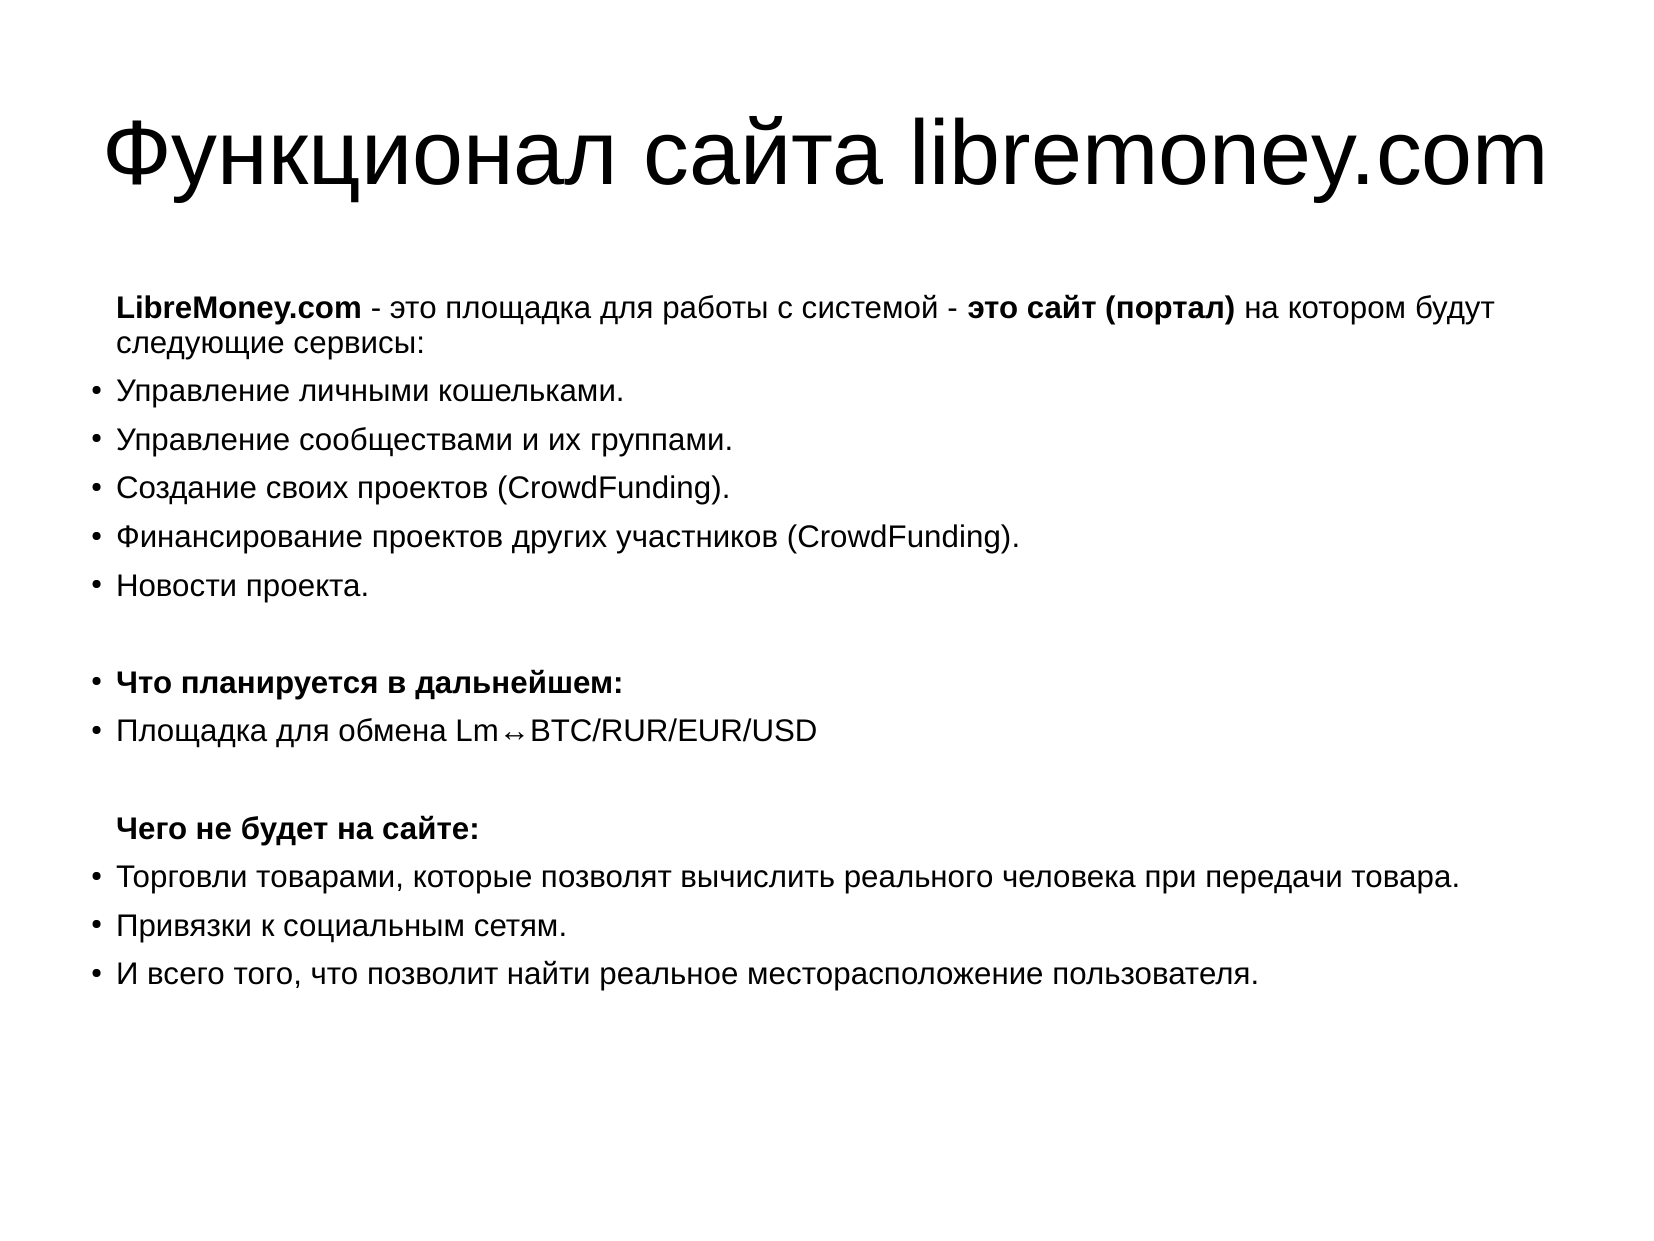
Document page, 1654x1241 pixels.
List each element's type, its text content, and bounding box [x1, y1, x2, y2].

list LibreMoney.com - это площадка для работы с системой - это сайт (портал) на котором будут следующие сервисы: Управление личными кошельками. Управление сообществами и их группами. Создание своих проектов (CrowdFunding). Финансирование проектов других участников (CrowdFunding). Новости проекта. Что планируется в дальнейшем: Площадка для обмена Lm↔BTC/RUR/EUR/USD Чего не будет на сайте: Торговли товарами, которые позволят вычислить реального человека при передачи товара. Привязки к социальным сетям. И всего того, что позволит найти реальное месторасположение пользователя. [82, 290, 1571, 1010]
title Функционал сайта libremoney.com [82, 49, 1571, 257]
